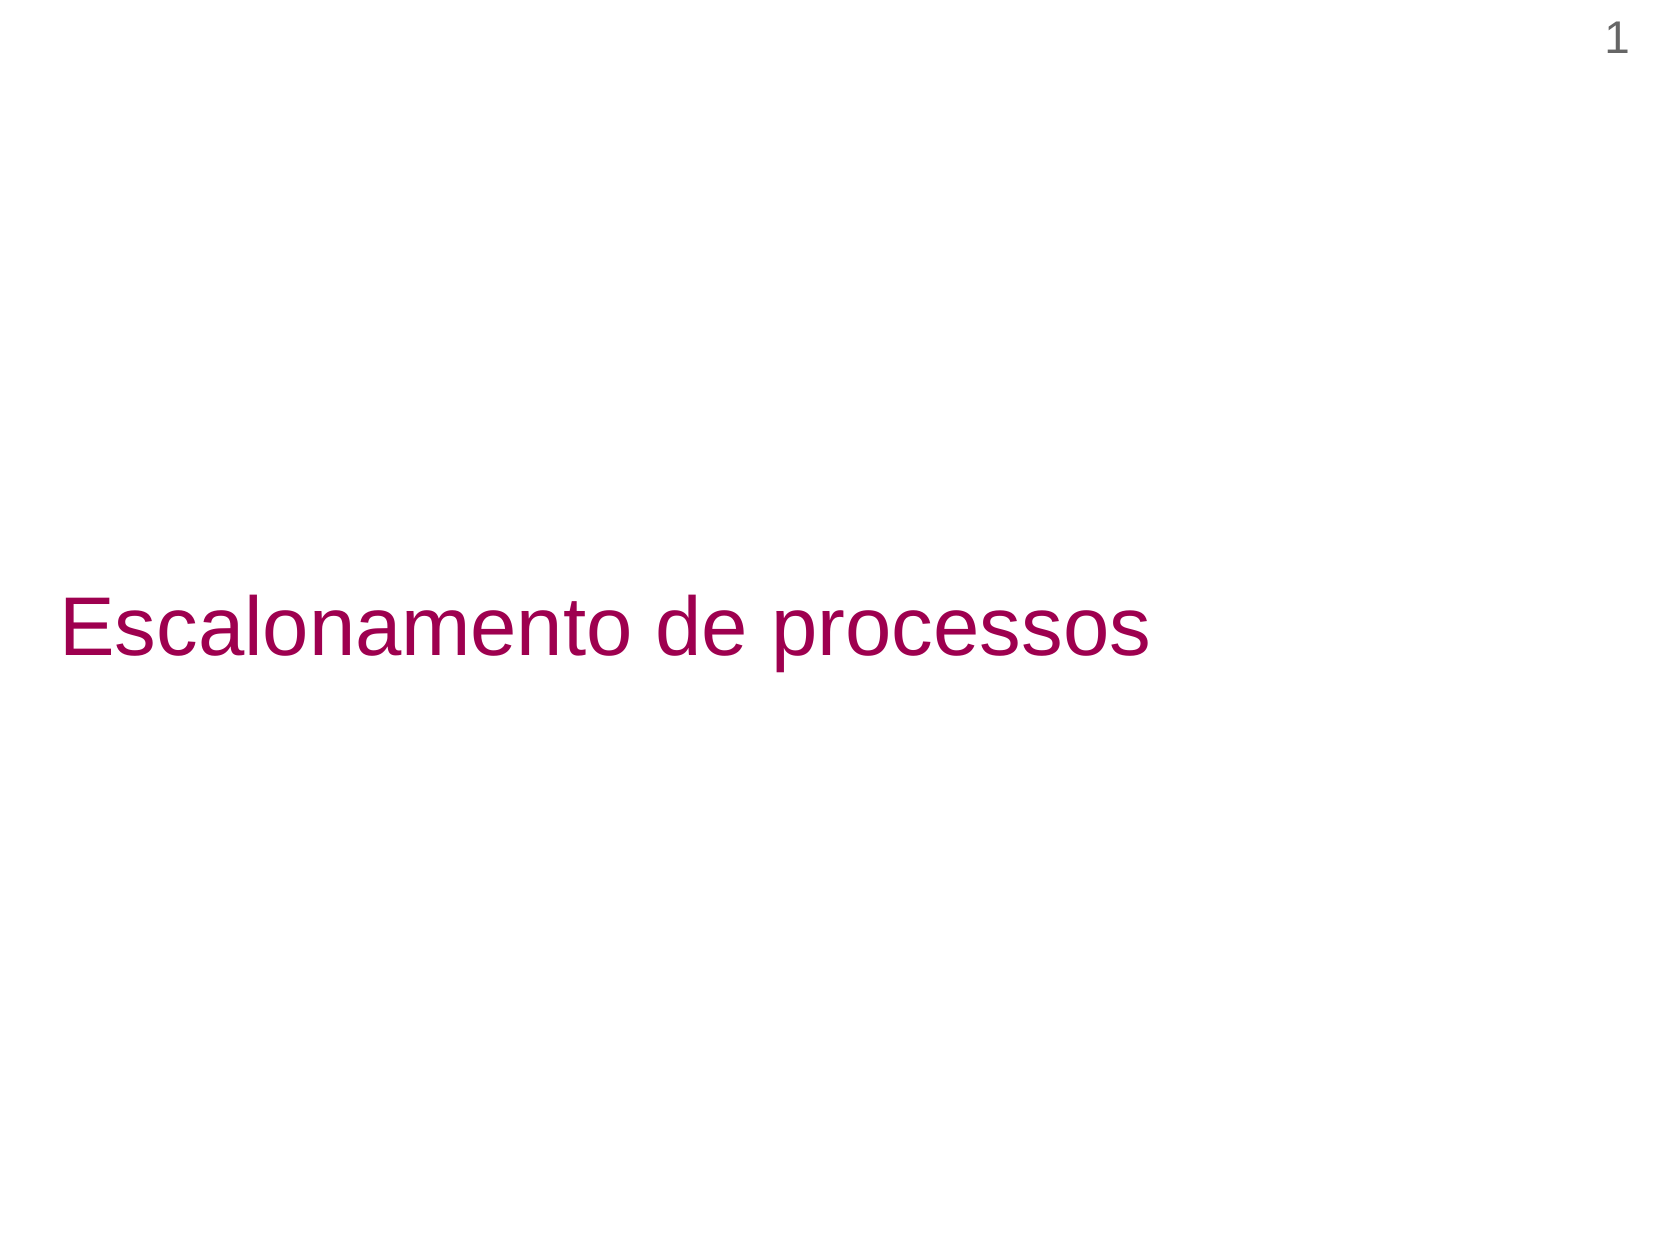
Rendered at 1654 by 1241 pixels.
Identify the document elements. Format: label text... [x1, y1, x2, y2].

title Escalonamento de processos [59, 29, 1595, 1211]
